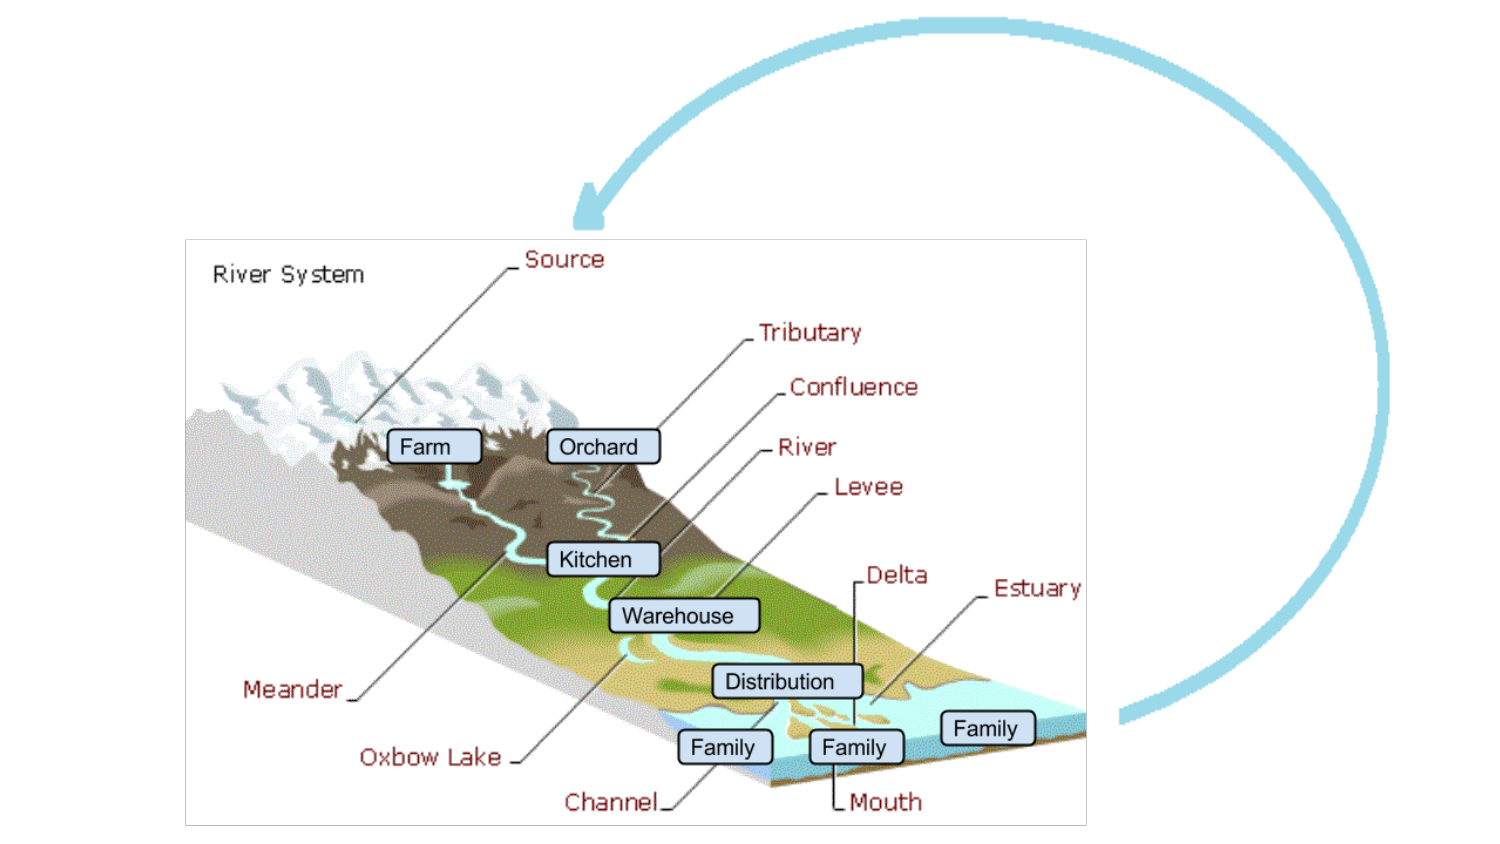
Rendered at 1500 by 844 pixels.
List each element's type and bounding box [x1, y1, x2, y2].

picture [73, 0, 1401, 844]
